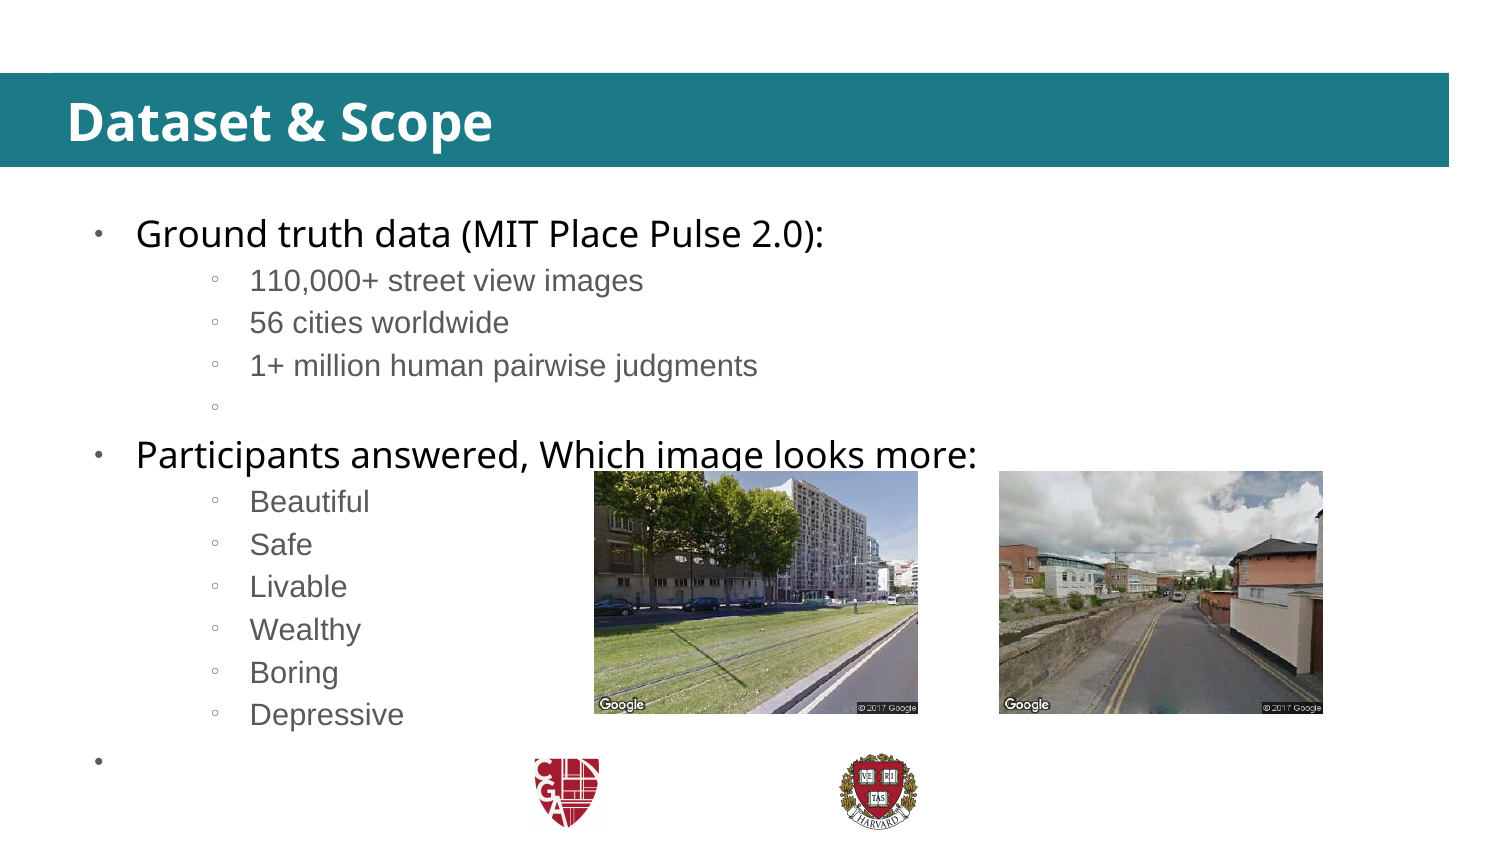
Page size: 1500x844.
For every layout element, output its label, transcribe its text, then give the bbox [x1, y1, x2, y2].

title Dataset & Scope [51, 72, 1449, 167]
picture [594, 471, 1323, 715]
list Ground truth data (MIT Place Pulse 2.0): 110,000+ street view images 56 cities worldwide 1+ million human pairwise judgments Participants answered, Which image looks more: Beautiful Safe Livable Wealthy Boring Depressive [51, 189, 1449, 754]
